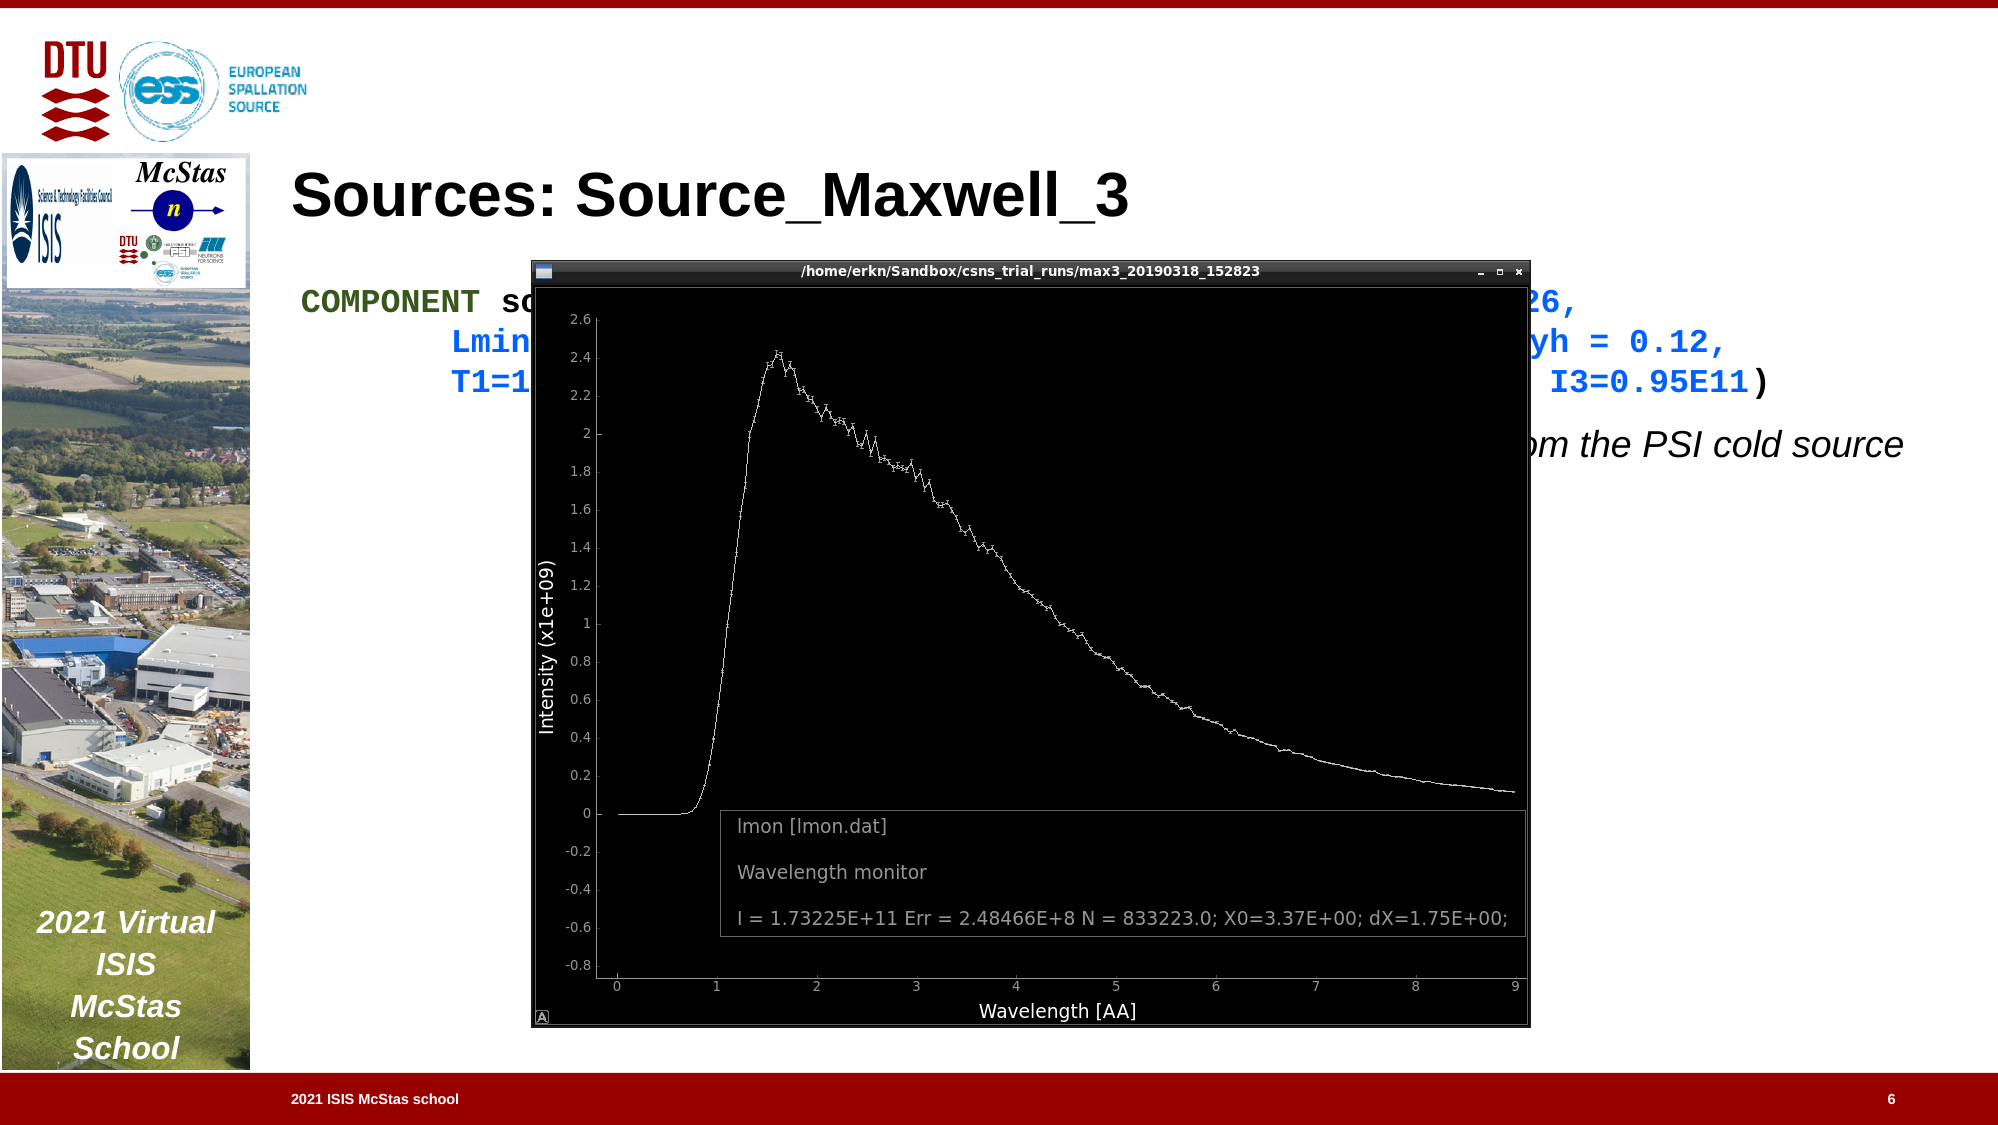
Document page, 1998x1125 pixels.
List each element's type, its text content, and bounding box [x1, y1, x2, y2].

picture [119, 41, 307, 142]
title Sources: Source_Maxwell_3 [291, 69, 1819, 230]
text_box Parameters from the PSI cold source [1531, 415, 1920, 473]
slide_number <number> [1887, 1088, 1909, 1110]
text_box COMPONENT source = Source_Maxwell_3(yheight=0.156, xwidth=0.126, Lmin=0.1, Lmax=9.0, dist=1.5, focus_xw = 0.025, focus_yh = 0.12, T1=150.42, I1=3.67E11, T2=38.74, I2=3.64E11, T3=14.84, I3=0.95E11) [1531, 271, 1973, 407]
picture [531, 260, 1531, 1028]
picture [2, 153, 250, 1070]
text_box COMPONENT source = Source_Maxwell_3(yheight=0.156, xwidth=0.126, Lmin=0.1, Lmax=9.0, dist=1.5, focus_xw = 0.025, focus_yh = 0.12, T1=150.42, I1=3.67E11, T2=38.74, I2=3.64E11, T3=14.84, I3=0.95E11) [293, 271, 531, 407]
